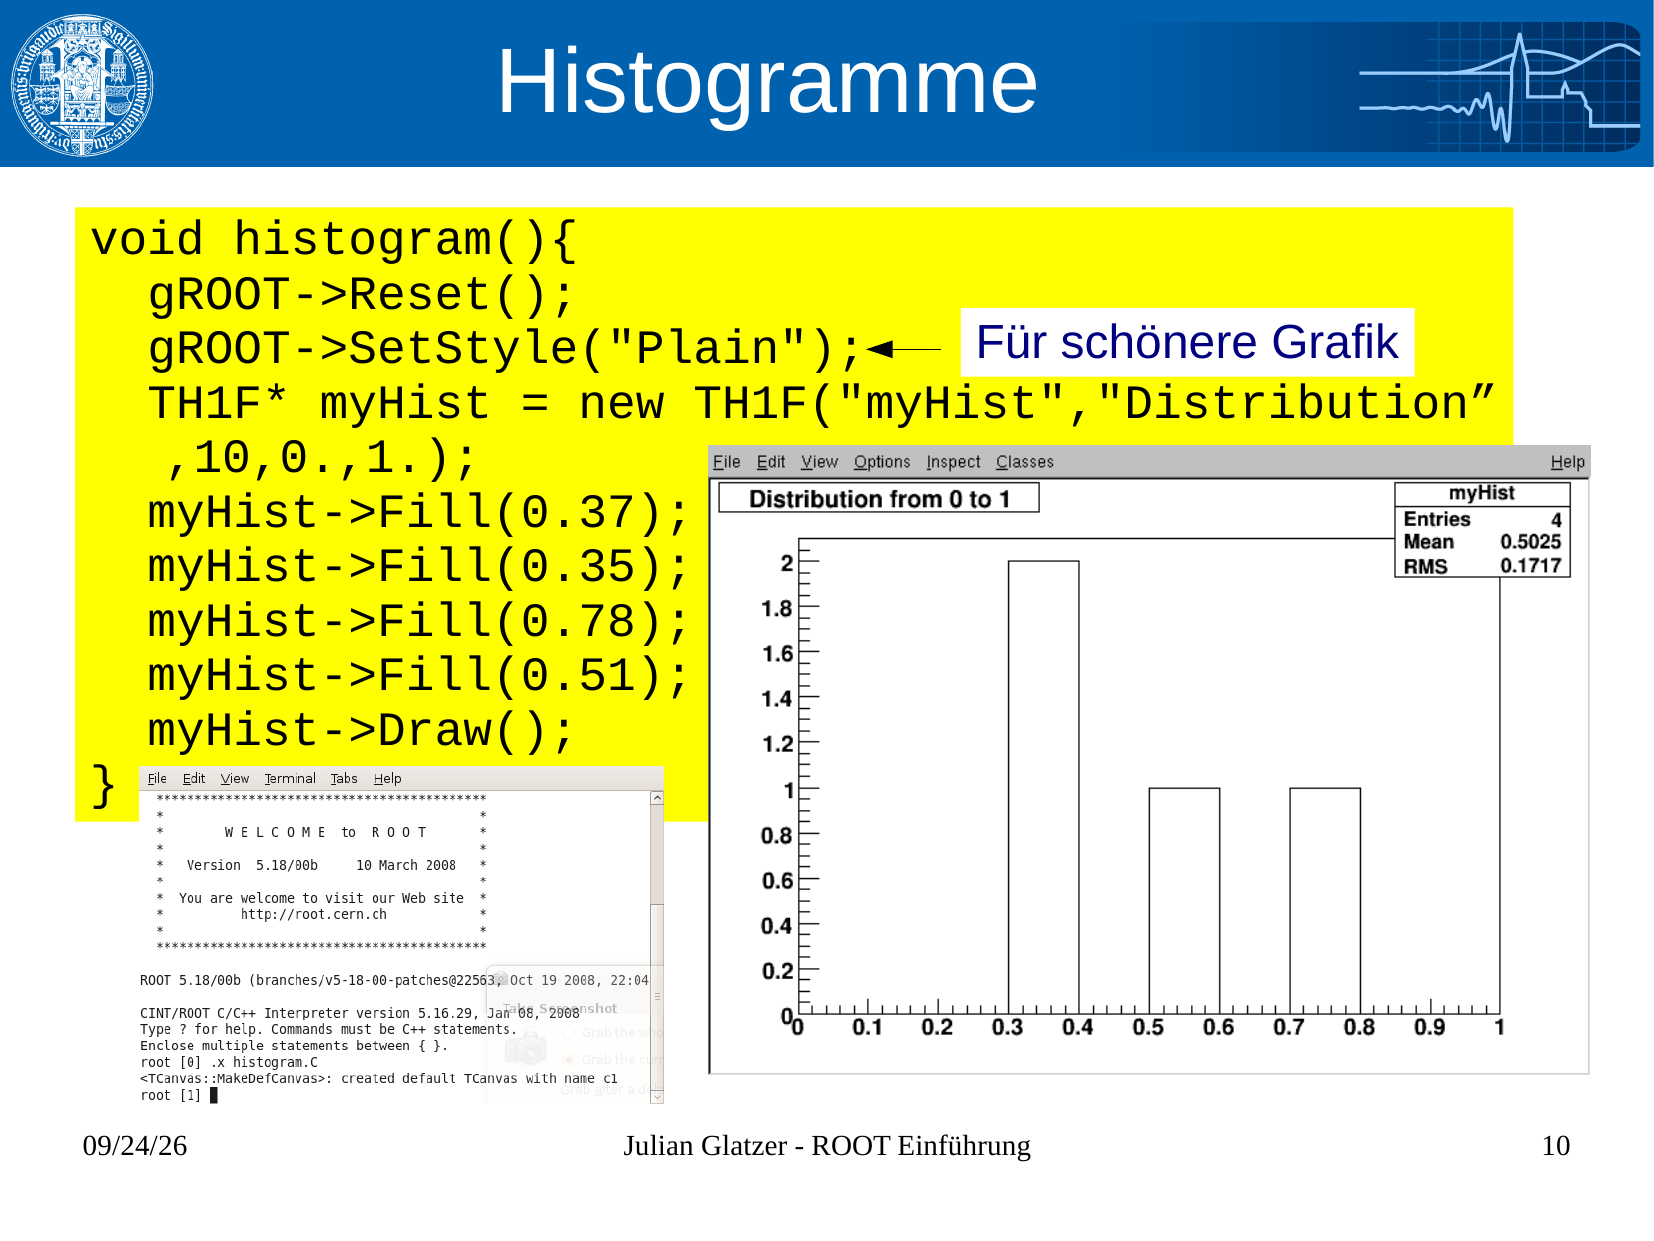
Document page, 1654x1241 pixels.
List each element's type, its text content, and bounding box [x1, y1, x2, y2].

picture [708, 445, 1591, 1076]
picture [139, 766, 664, 1104]
text_box void histogram(){ gROOT->Reset(); gROOT->SetStyle("Plain"); TH1F* myHist = new TH1F("myHist","Distribution” ,10,0.,1.); myHist->Fill(0.37); //Bin 4 myHist->Fill(0.35); //Bin 4 myHist->Fill(0.78); //Bin 8 myHist->Fill(0.51); //Bin 6 myHist->Draw(); } [75, 207, 1514, 822]
picture [0, 0, 1654, 167]
text_box Für schönere Grafik [960, 307, 1415, 377]
title Histogramme [187, 11, 1351, 151]
